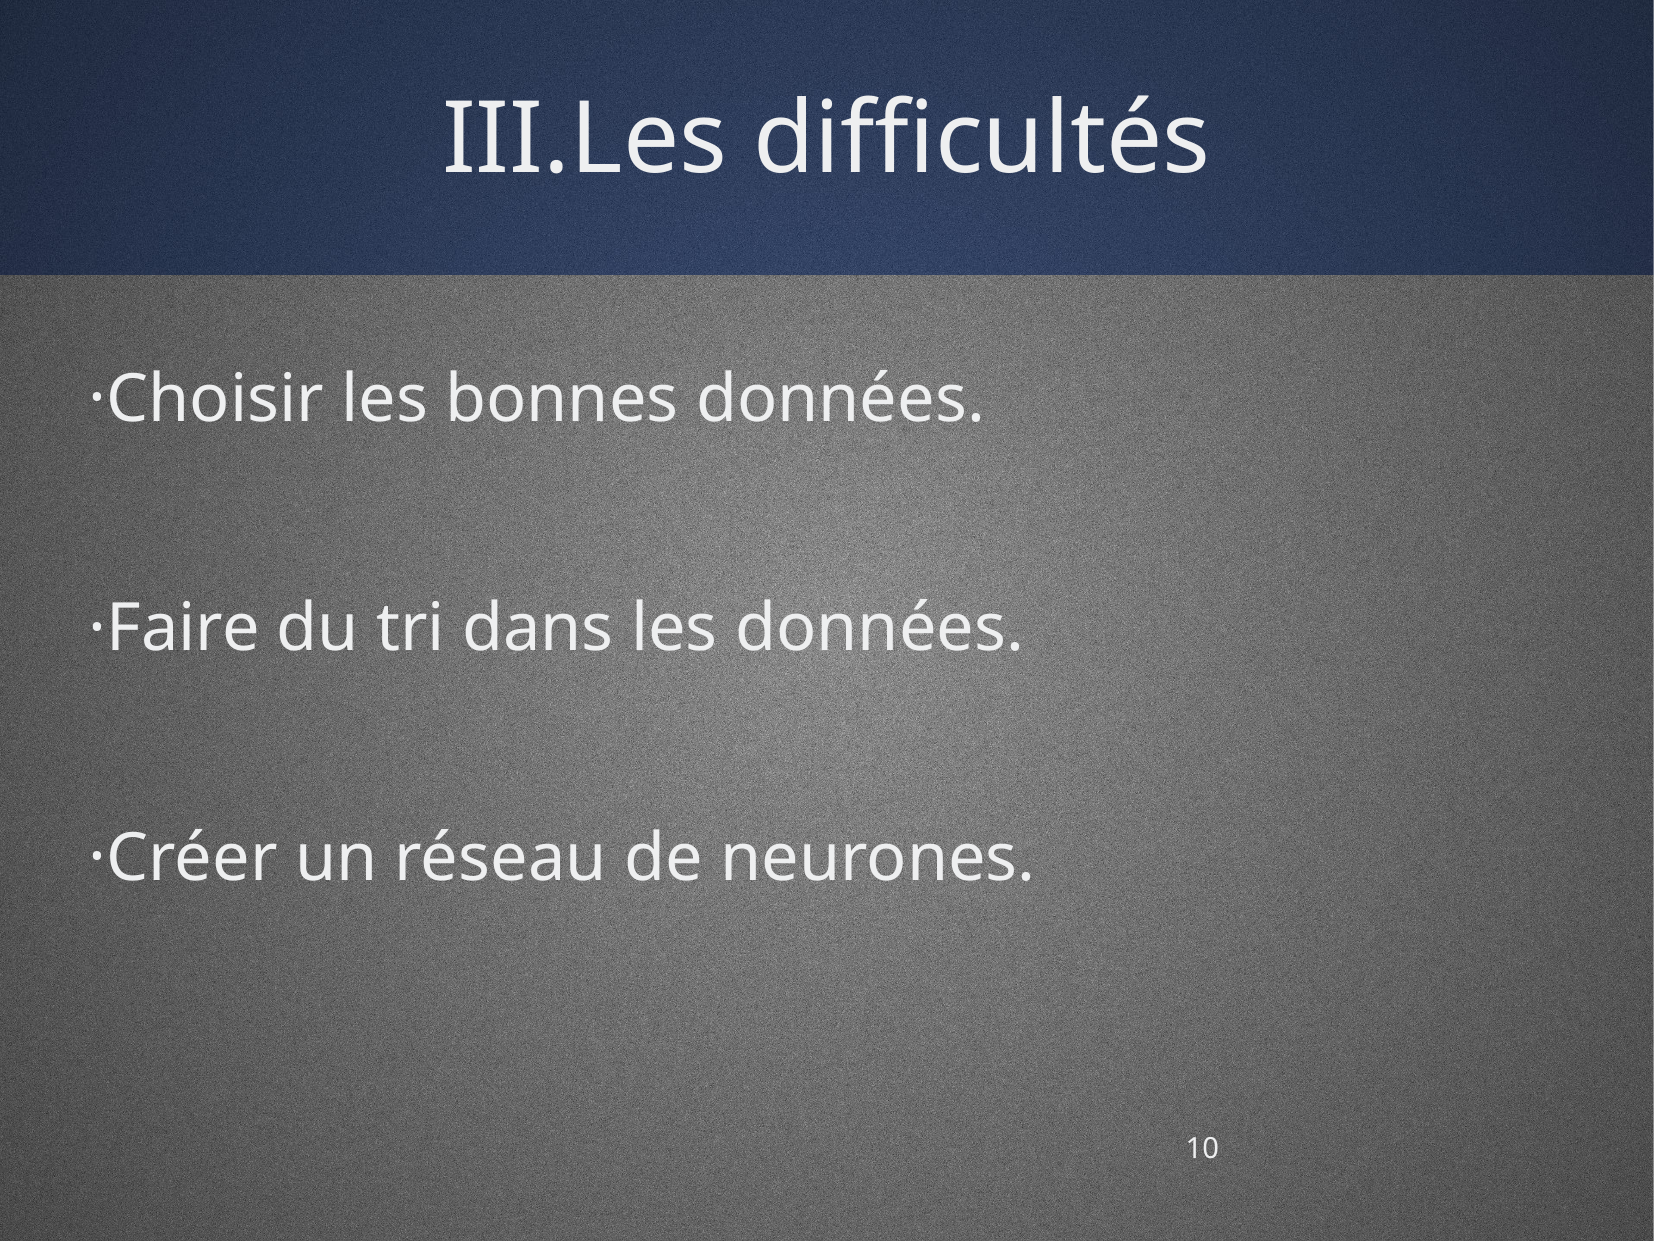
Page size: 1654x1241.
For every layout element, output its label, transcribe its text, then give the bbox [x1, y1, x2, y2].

list Choisir les bonnes données. Faire du tri dans les données. Créer un réseau de neurones. [88, 354, 1565, 1063]
text_box 15 [1185, 1129, 1571, 1216]
title III.Les difficultés [88, 29, 1565, 237]
picture [0, 0, 1654, 1241]
